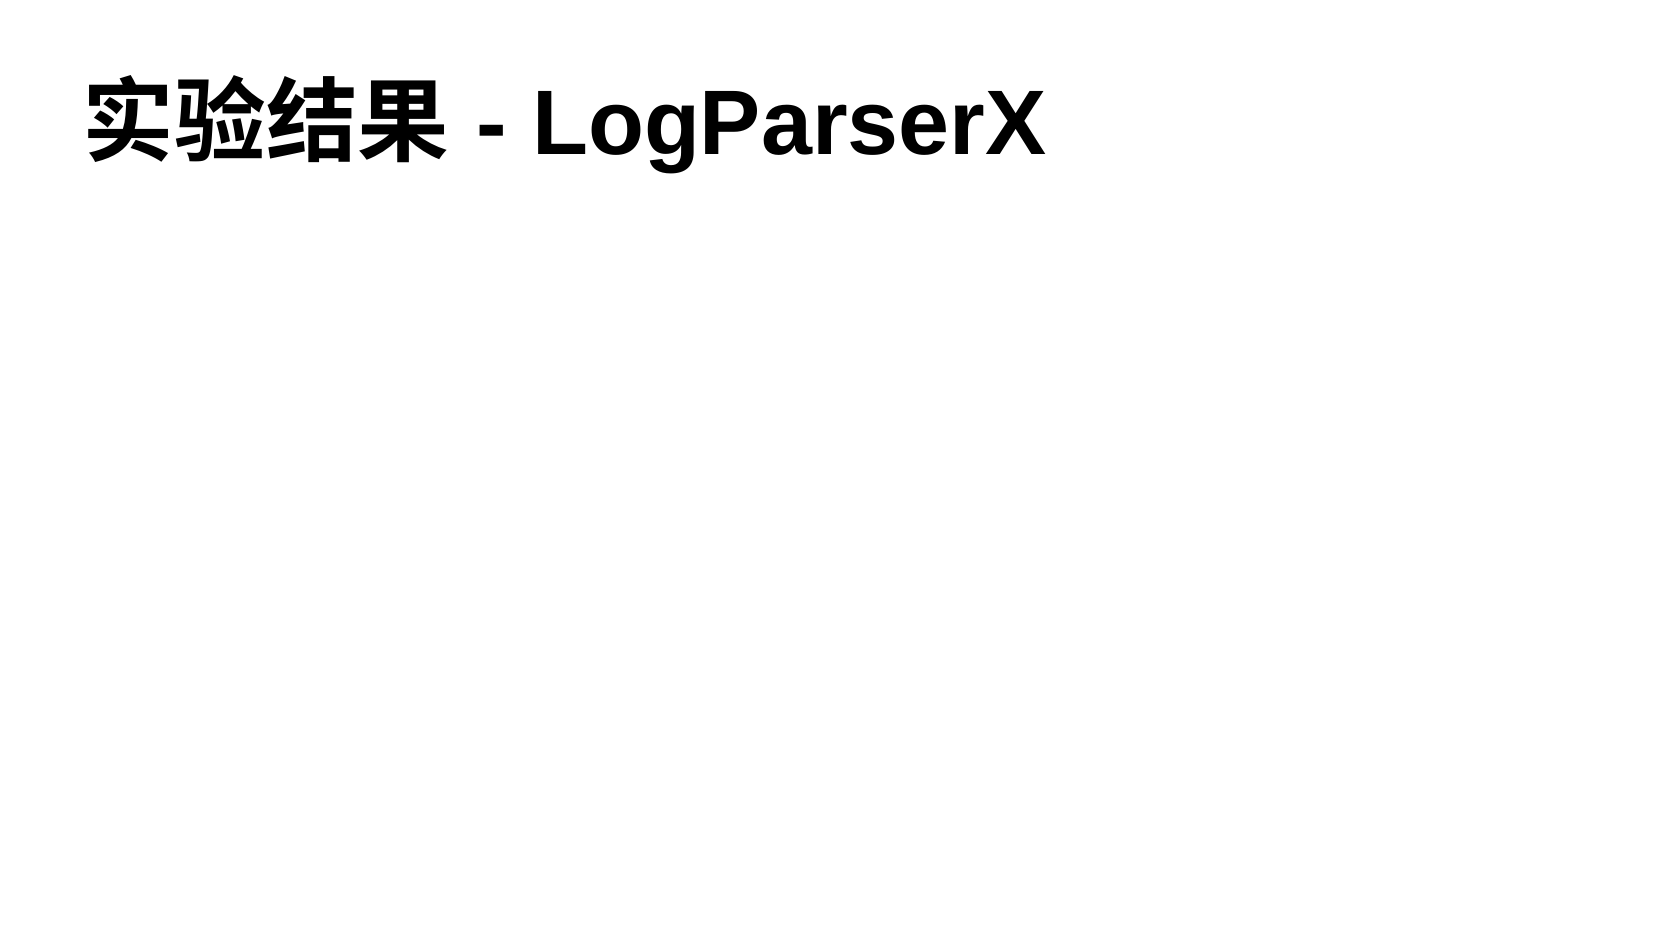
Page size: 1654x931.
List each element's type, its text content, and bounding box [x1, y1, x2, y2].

title 实验结果- LogParserX [82, 37, 1571, 193]
